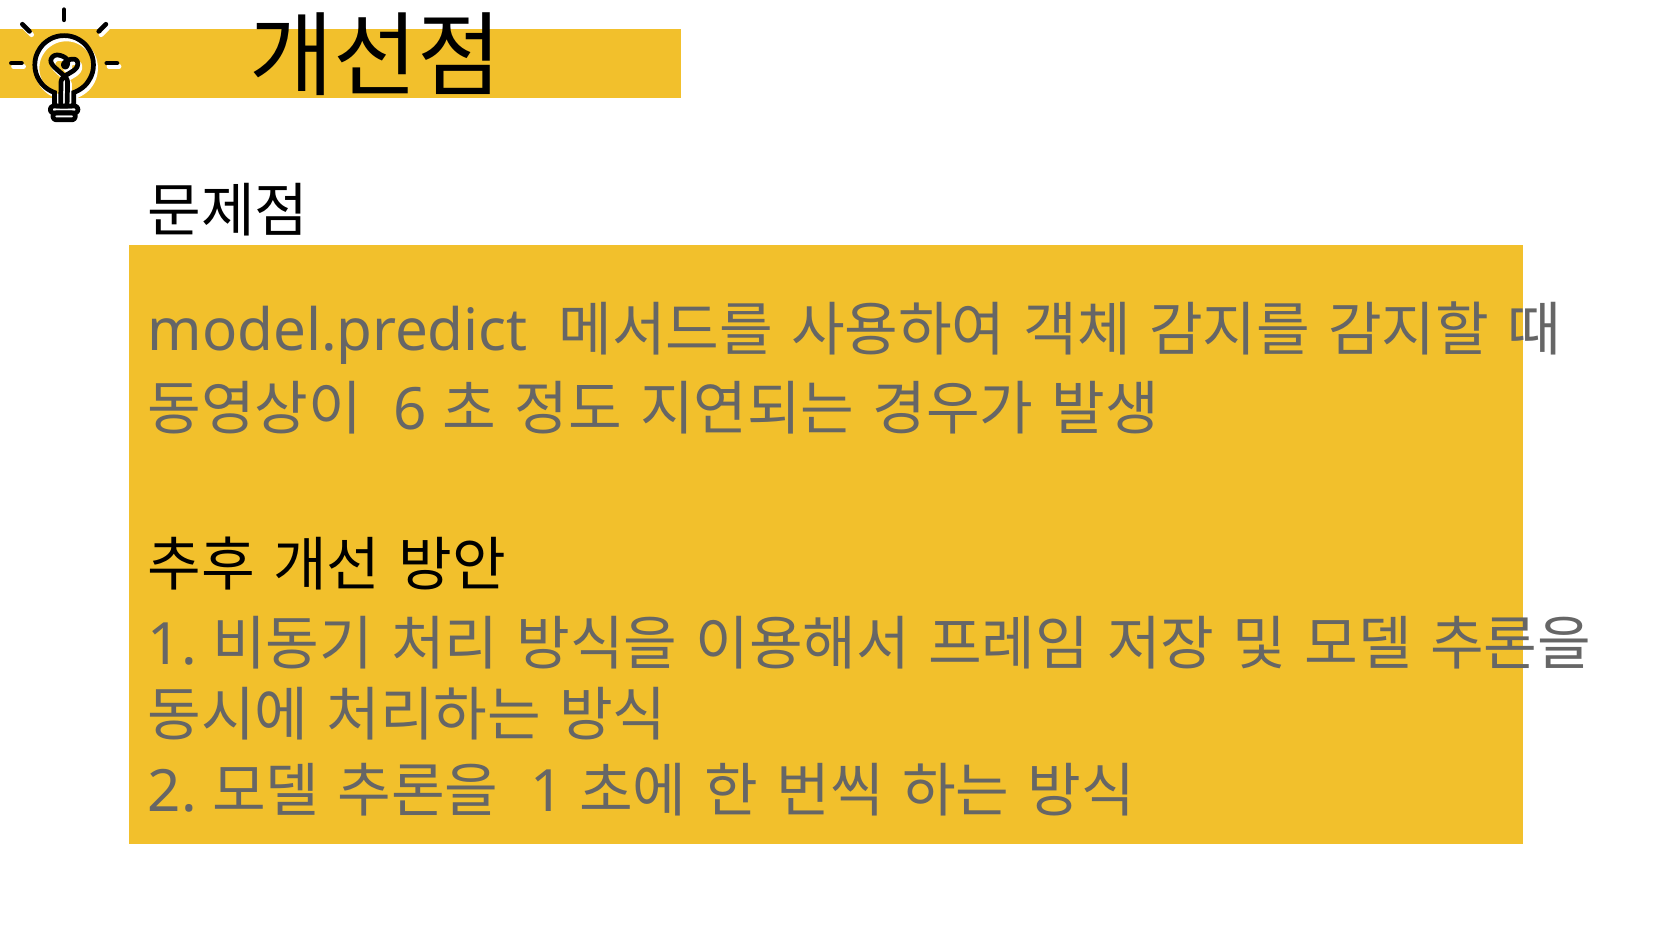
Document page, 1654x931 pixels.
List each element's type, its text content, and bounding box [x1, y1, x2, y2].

title 문제점 [147, 177, 1565, 265]
title 1.비동기 처리 방식을 이용해서 프레임 저장 및 모델 추론을 동시에 처리하는 방식 2.모델 추론을 1초에 한 번씩 하는 방식 [147, 613, 1654, 861]
title model.predict 메서드를 사용하여 객체 감지를 감지할 때 동영상이 6초 정도 지연되는 경우가 발생 [147, 265, 1654, 513]
title 추후 개선 방안 [147, 531, 1565, 600]
title 개선점 [131, 0, 621, 164]
